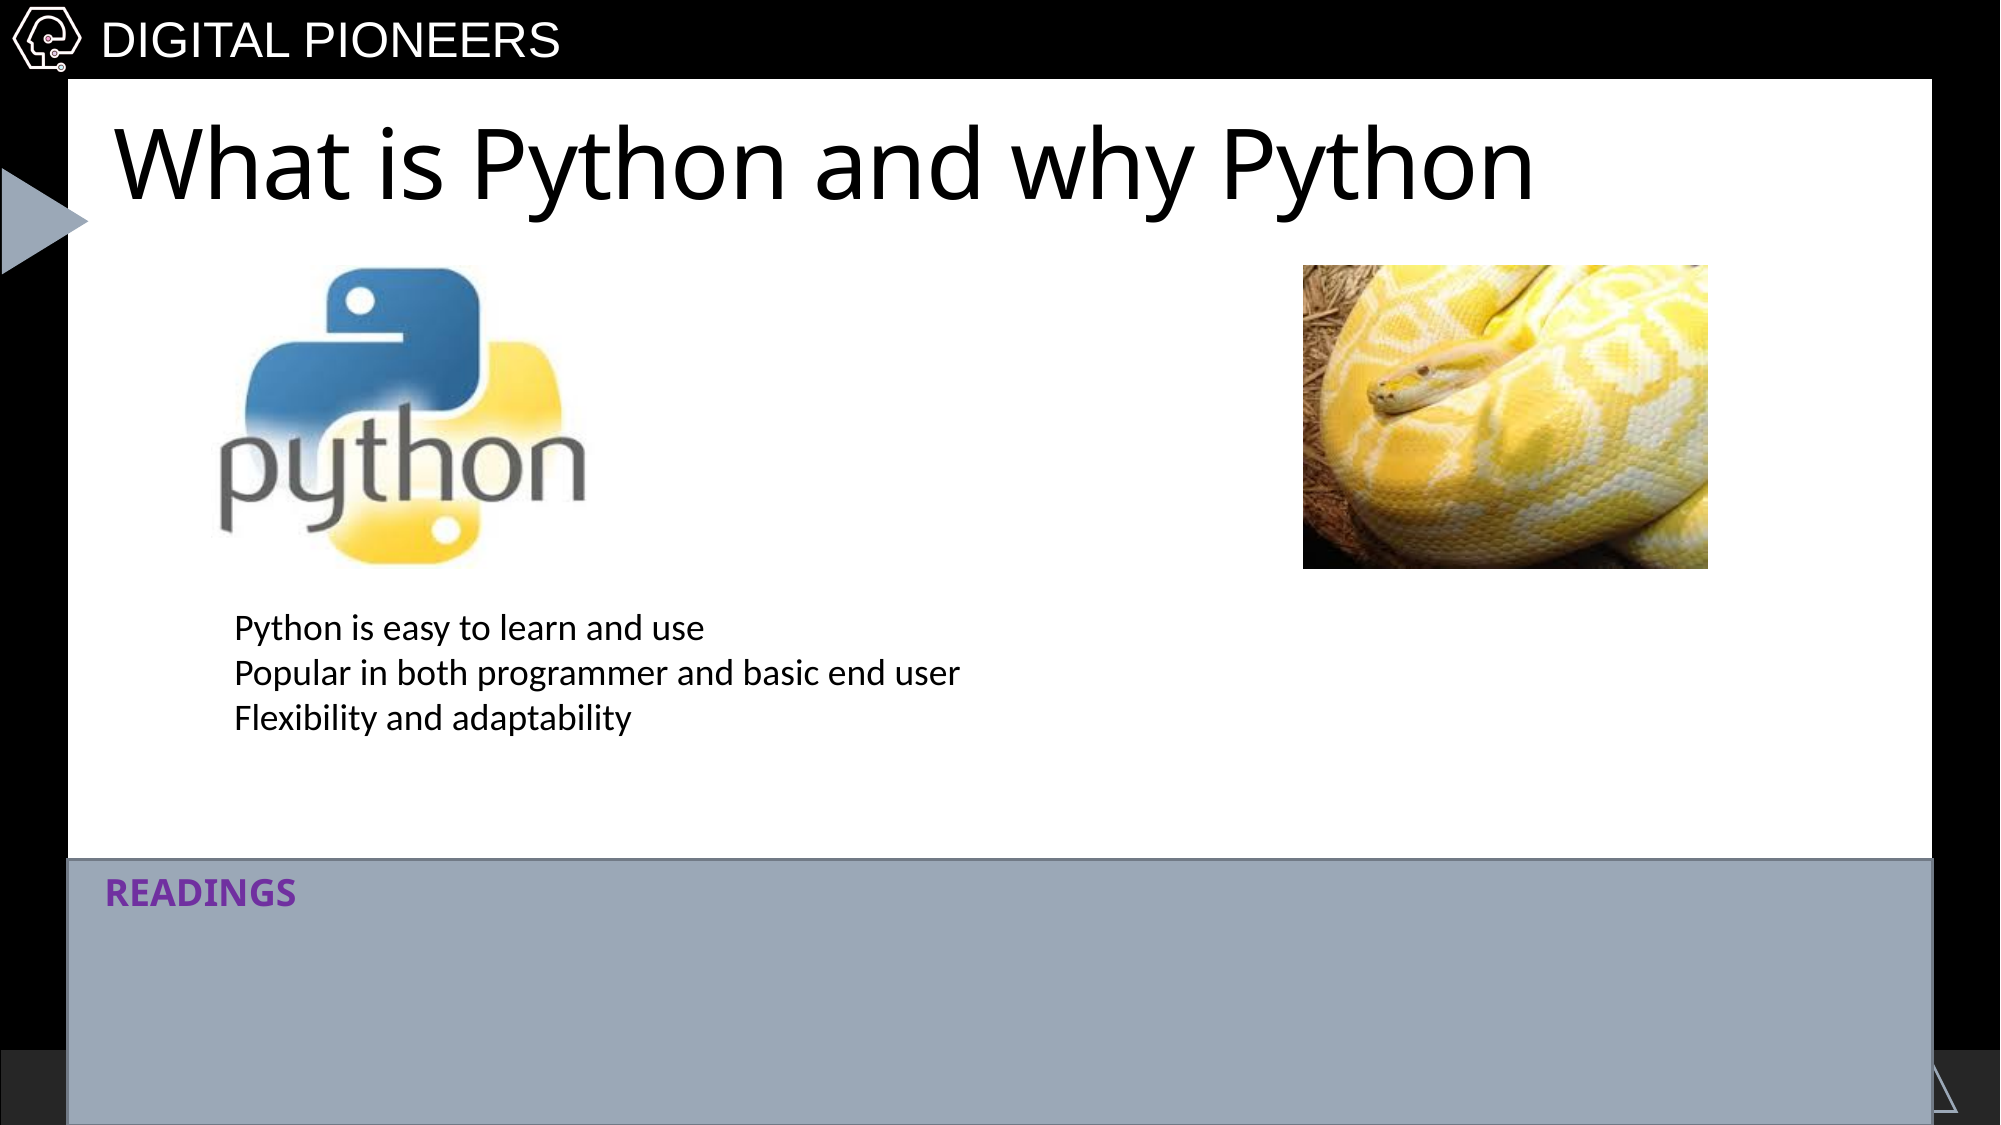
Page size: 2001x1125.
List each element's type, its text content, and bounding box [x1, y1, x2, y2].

title What is Python and why Python [98, 93, 1813, 243]
picture [1303, 265, 1708, 569]
text_box READINGS [89, 861, 326, 922]
text_box Python is easy to learn and use Popular in both programmer and basic end user Flexibility and adaptability [172, 595, 1708, 793]
picture [211, 265, 596, 569]
text_box DIGITAL PIONEERS [85, 0, 596, 76]
picture [7, 5, 85, 73]
text_box [68, 860, 1933, 1125]
